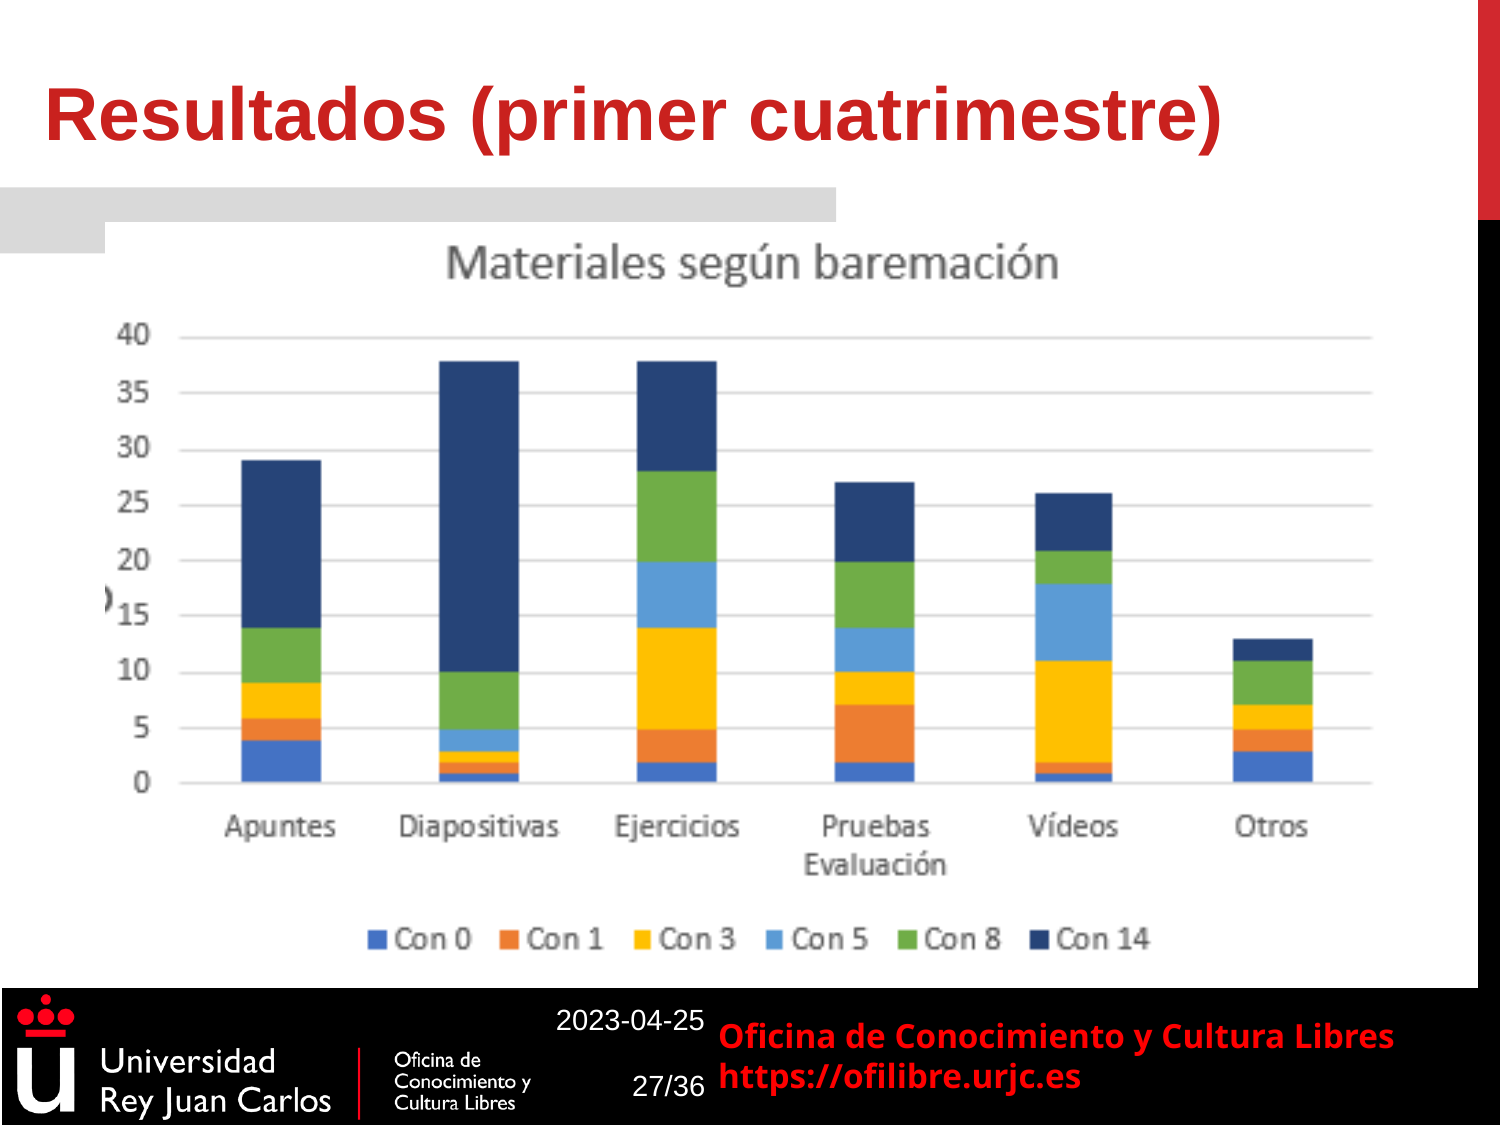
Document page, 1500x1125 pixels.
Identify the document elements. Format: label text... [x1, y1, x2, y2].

picture [105, 222, 1396, 976]
text_box Resultados (primer cuatrimestre) [30, 64, 1306, 248]
picture [17, 994, 531, 1120]
title [75, 7, 1425, 196]
